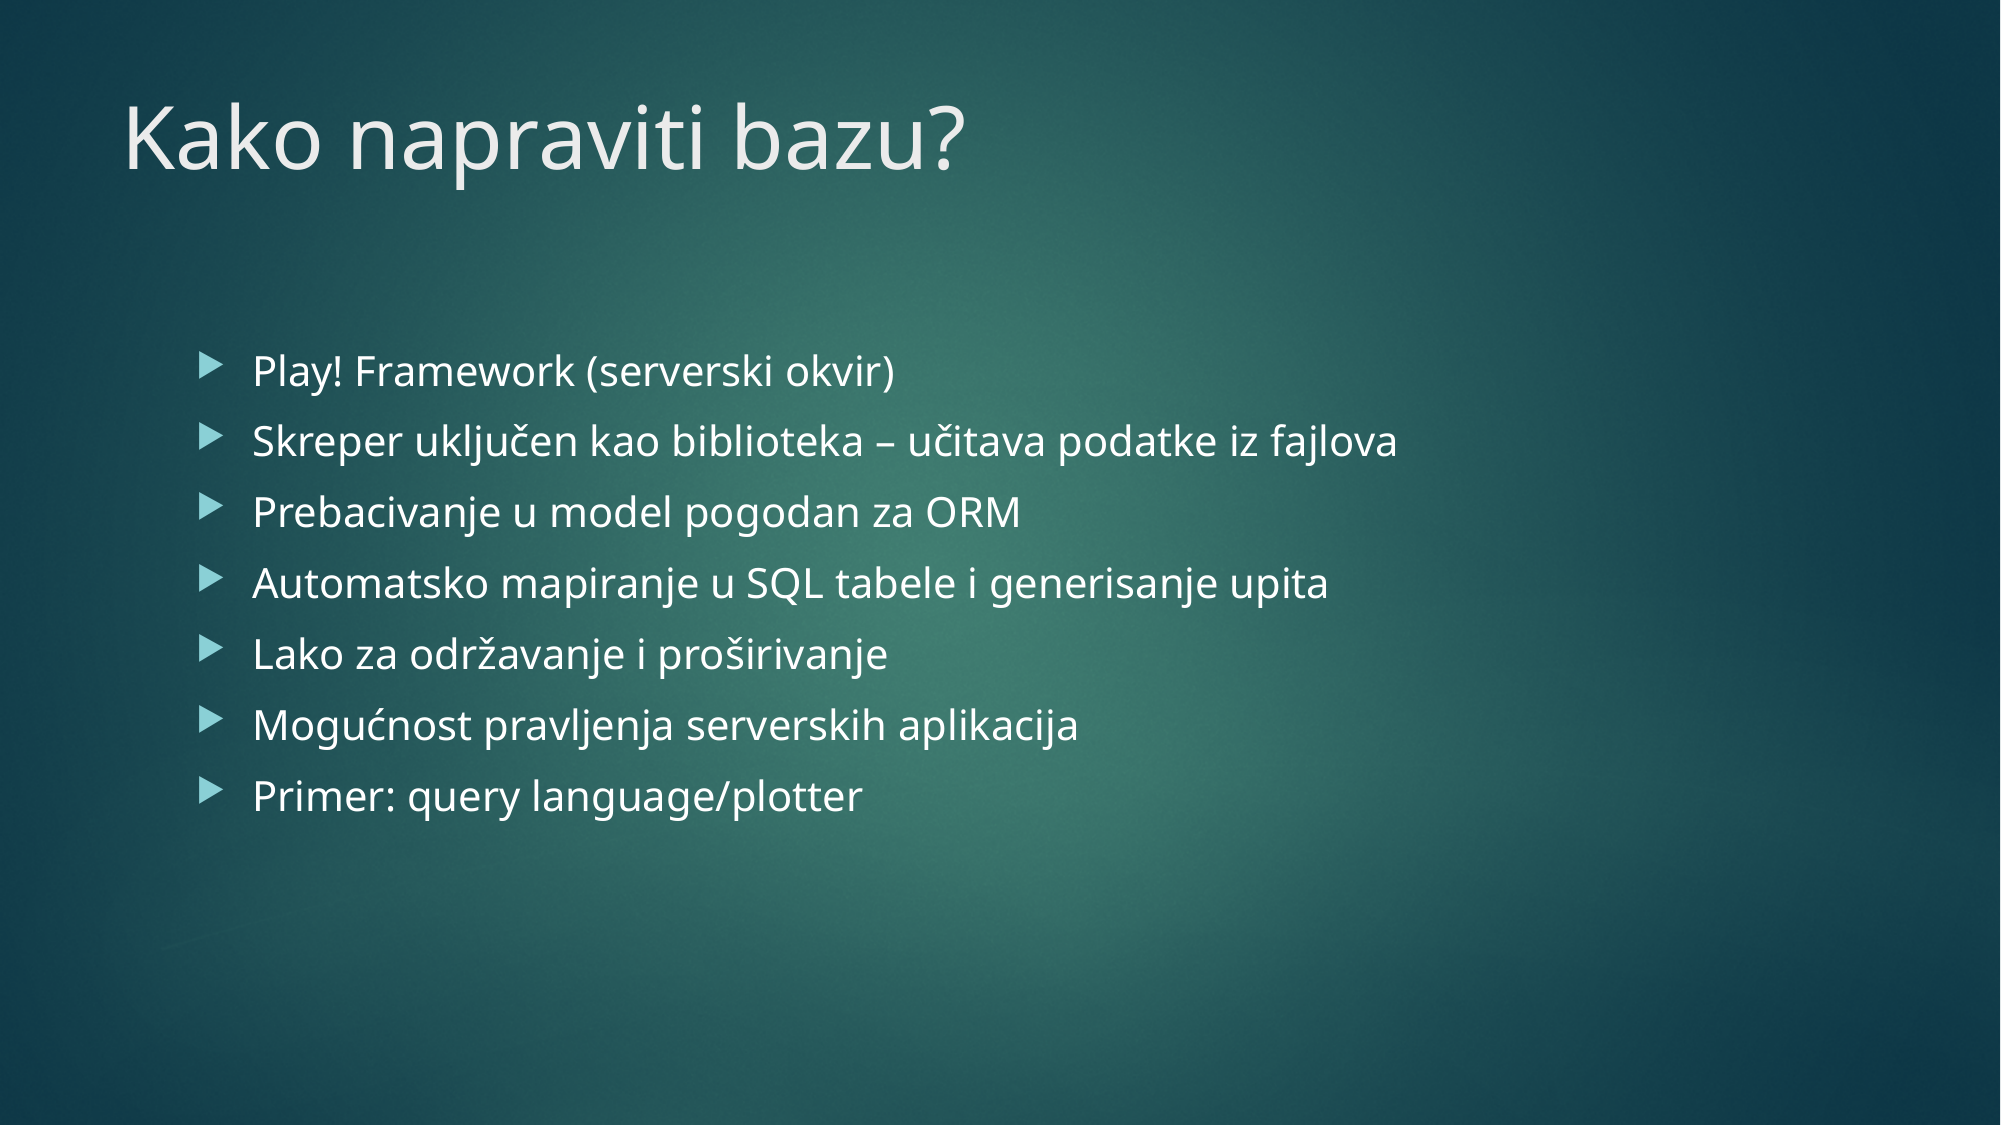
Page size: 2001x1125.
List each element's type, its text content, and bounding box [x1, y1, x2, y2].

list Play! Framework (serverski okvir) Skreper uključen kao biblioteka – učitava podatke iz fajlova Prebacivanje u model pogodan za ORM Automatsko mapiranje u SQL tabele i generisanje upita Lako za održavanje i proširivanje Mogućnost pravljenja serverskih aplikacija Primer: query language/plotter [181, 336, 1649, 1026]
title Kako napraviti bazu? [106, 74, 1649, 305]
